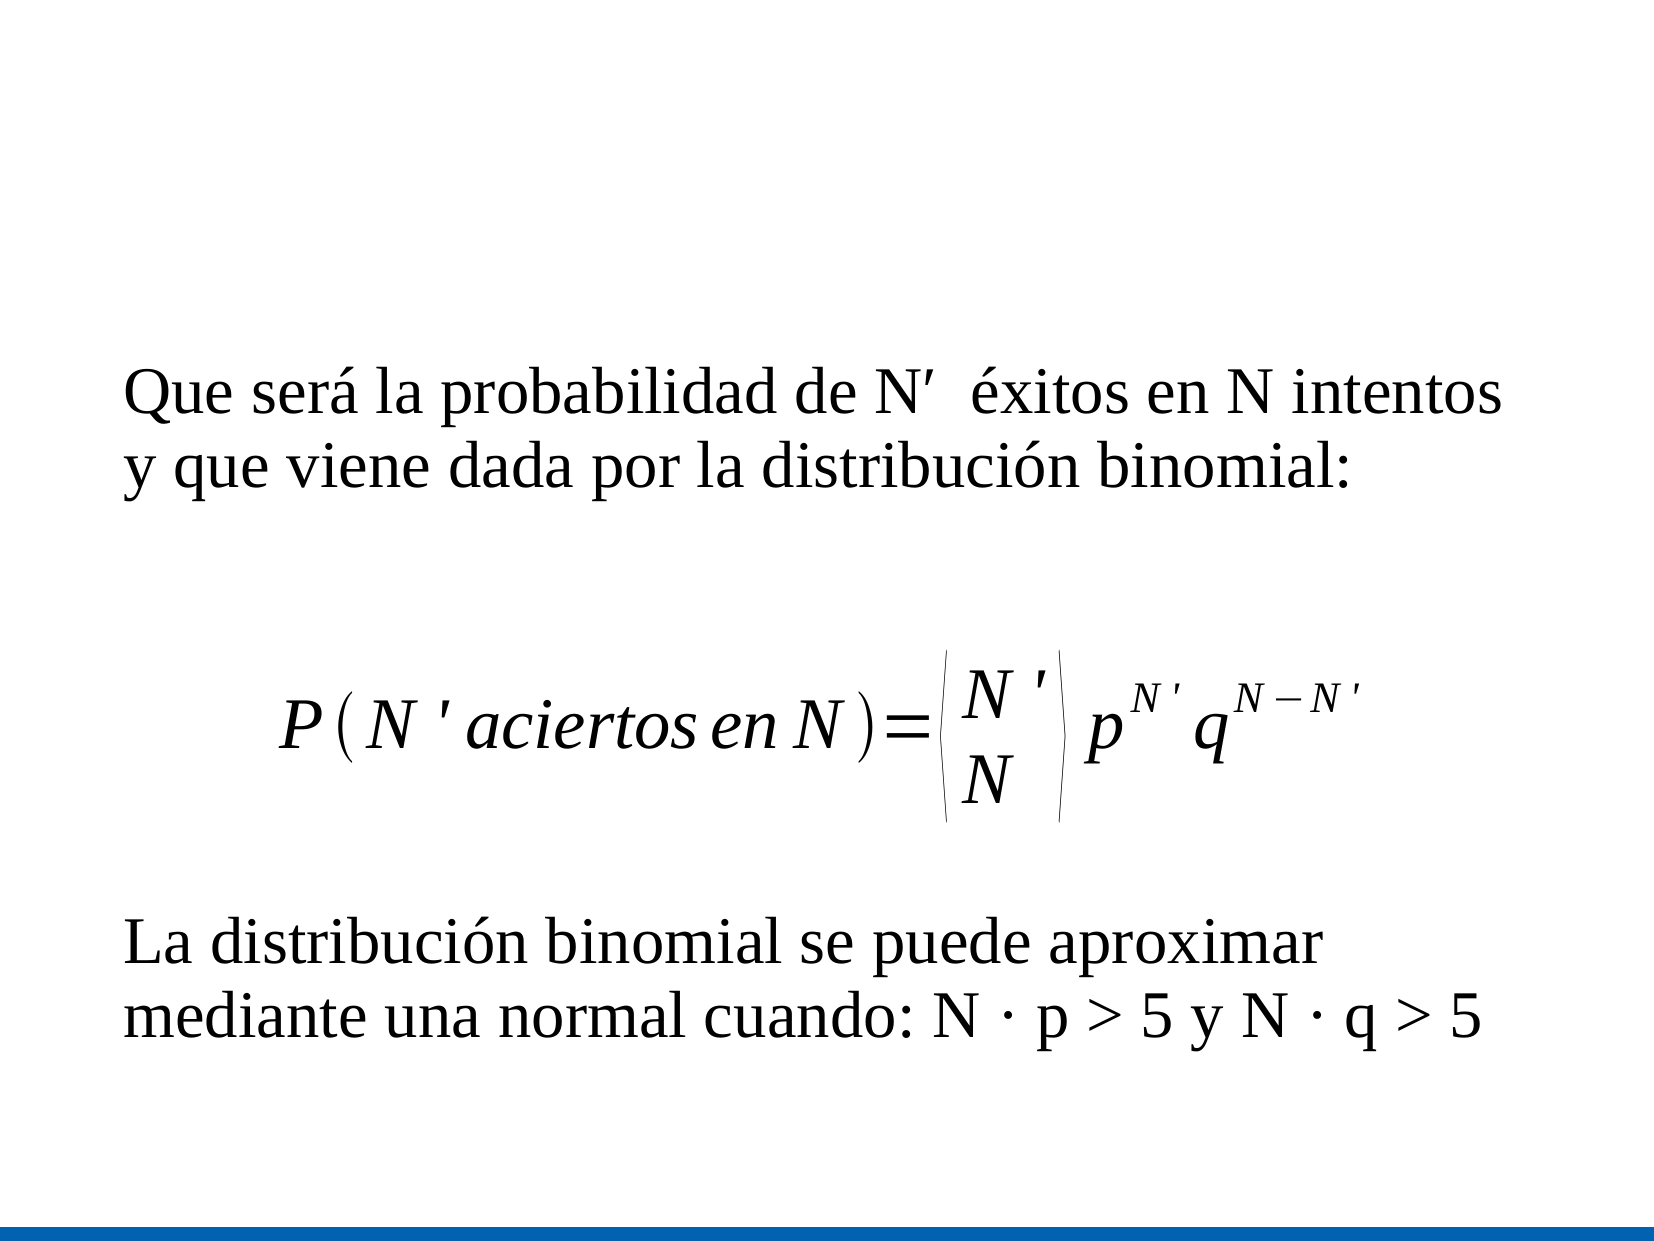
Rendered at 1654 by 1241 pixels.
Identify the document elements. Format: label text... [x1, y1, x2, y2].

chart [268, 645, 1365, 827]
list La distribución binomial se puede aproximar mediante una normal cuando: N · p > 5 y N · q > 5 [123, 903, 1536, 1111]
list Que será la probabilidad de N′ éxitos en N intentos y que viene dada por la distribución binomial: [123, 354, 1536, 562]
